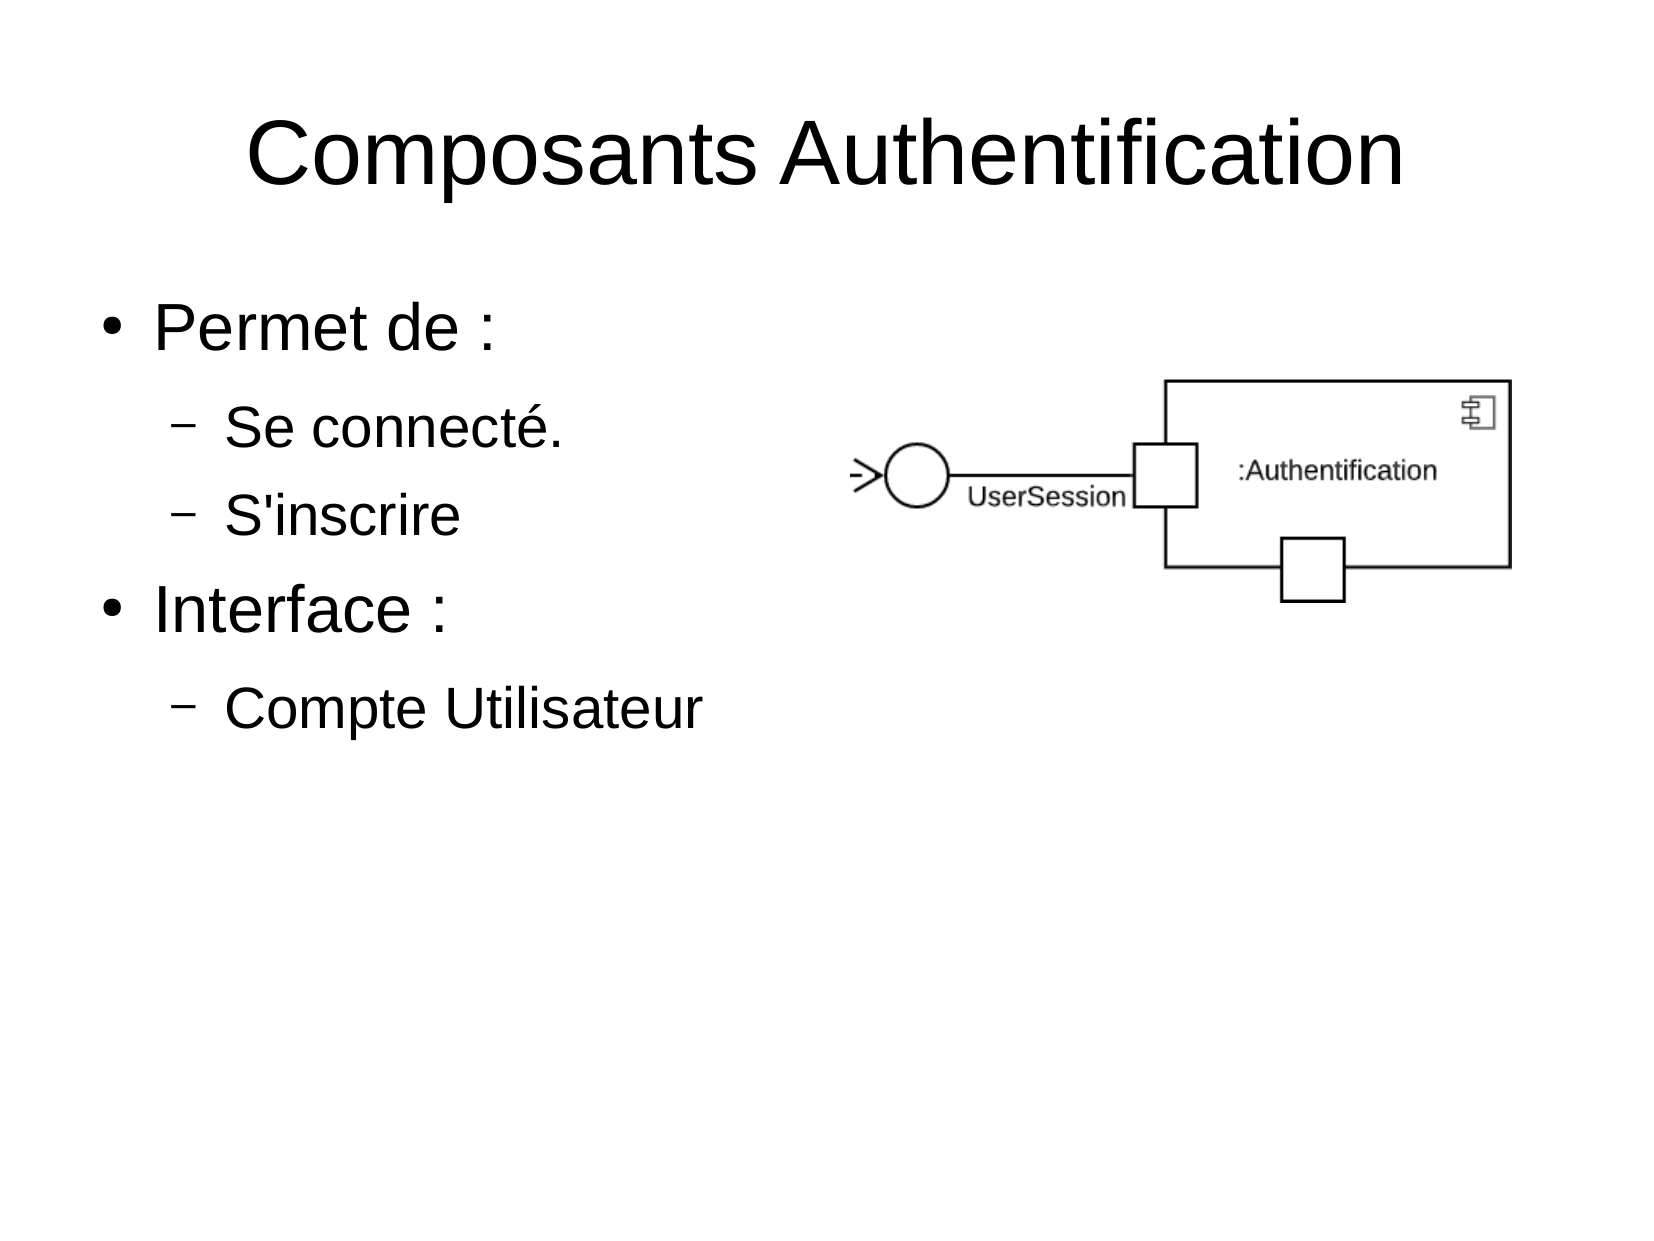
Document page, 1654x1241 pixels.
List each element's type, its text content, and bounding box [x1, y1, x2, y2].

picture [850, 372, 1512, 603]
title Composants Authentification [82, 49, 1571, 257]
list Permet de : Se connecté. S'inscrire Interface : Compte Utilisateur [82, 290, 1571, 1109]
